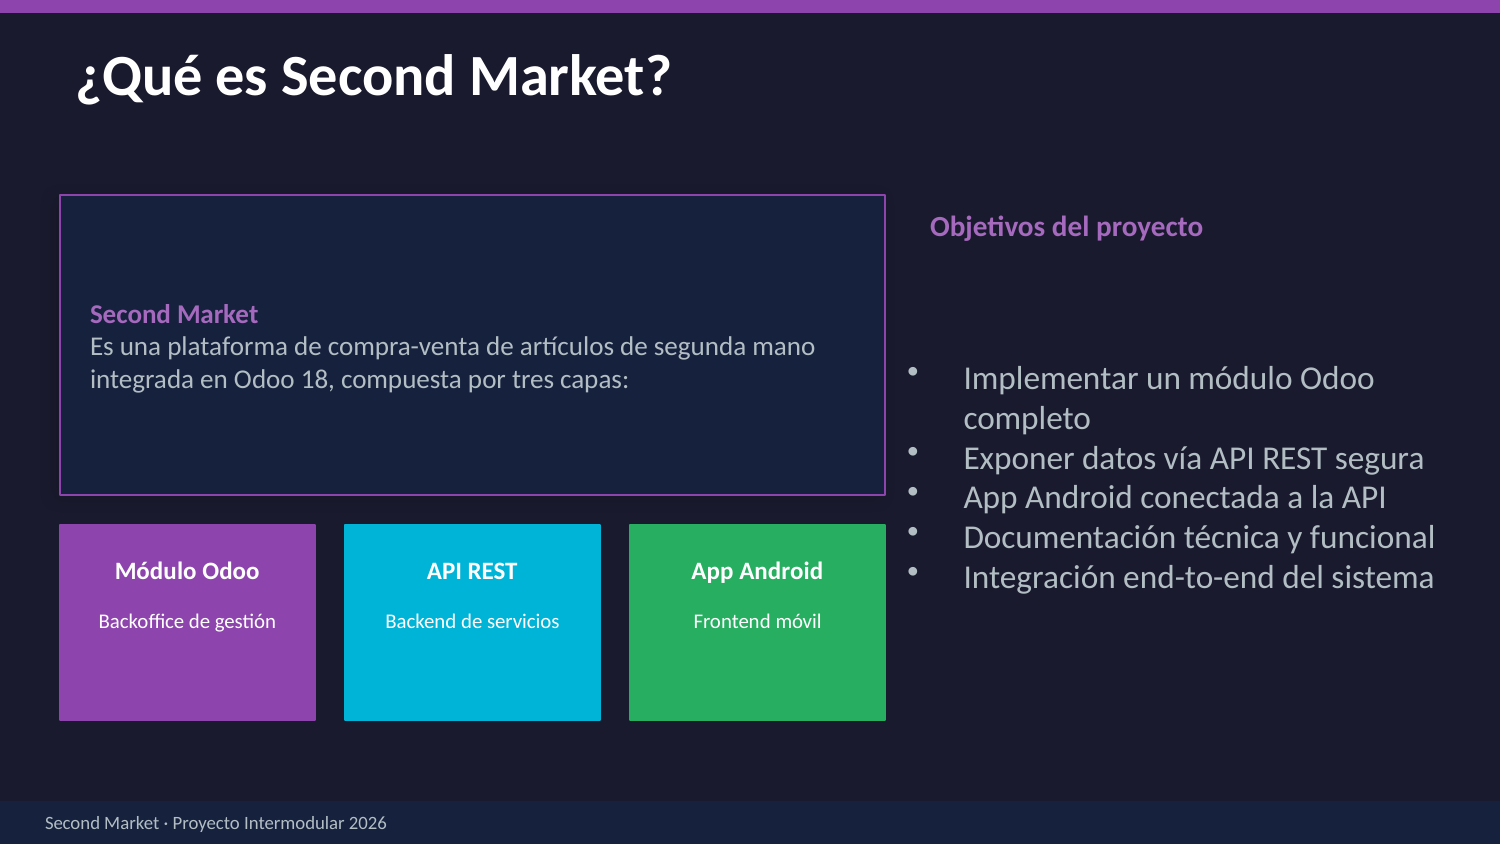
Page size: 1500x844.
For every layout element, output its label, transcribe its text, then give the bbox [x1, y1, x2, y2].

text_box Frontend móvil [629, 607, 885, 713]
text_box [629, 524, 885, 532]
text_box [59, 713, 315, 720]
text_box [344, 713, 600, 720]
text_box Objetivos del proyecto [929, 194, 1440, 255]
text_box Módulo Odoo [59, 532, 315, 607]
text_box Second Market · Proyecto Intermodular 2026 [44, 805, 1455, 839]
text_box Second Market Es una plataforma de compra-venta de artículos de segunda mano integrada en Odoo 18, compuesta por tres capas: [89, 209, 855, 480]
text_box Backend de servicios [344, 607, 600, 713]
text_box [0, 802, 1500, 844]
text_box [59, 194, 885, 495]
text_box [59, 524, 315, 532]
text_box Backoffice de gestión [59, 607, 315, 713]
text_box [629, 713, 885, 720]
text_box [0, 0, 1500, 12]
text_box App Android [629, 532, 885, 607]
text_box ¿Qué es Second Market? [74, 26, 1425, 117]
text_box Implementar un módulo Odoo completo Exponer datos vía API REST segura App Android conectada a la API Documentación técnica y funcional Integración end-to-end del sistema [907, 265, 1477, 686]
text_box [344, 524, 600, 532]
text_box API REST [344, 532, 600, 607]
